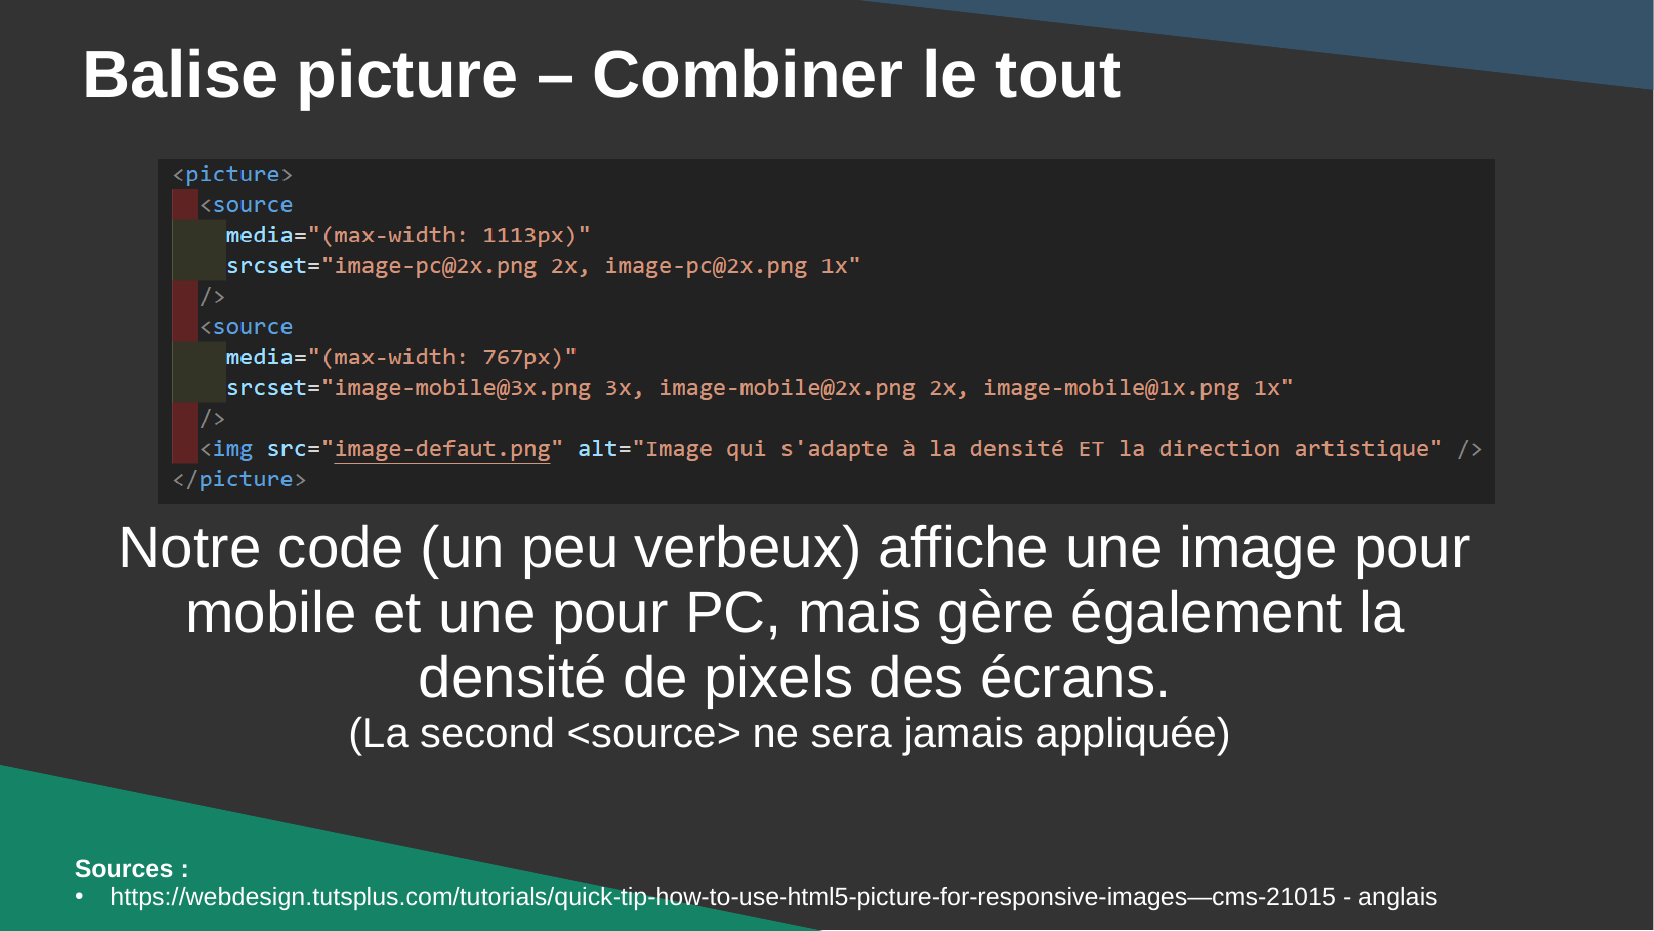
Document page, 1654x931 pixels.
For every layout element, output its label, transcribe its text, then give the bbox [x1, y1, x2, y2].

text_box Notre code (un peu verbeux) affiche une image pour mobile et une pour PC, mais gère également la densité de pixels des écrans. (La second <source> ne sera jamais appliquée) [78, 506, 1513, 764]
text_box Sources : https://webdesign.tutsplus.com/tutorials/quick-tip-how-to-use-html5-picture-for-responsive-images—cms-21015 - anglais [60, 847, 1546, 931]
title Balise picture – Combiner le tout [82, 37, 1571, 122]
text_box [858, 0, 1654, 90]
picture [158, 159, 1495, 504]
text_box [0, 764, 407, 931]
